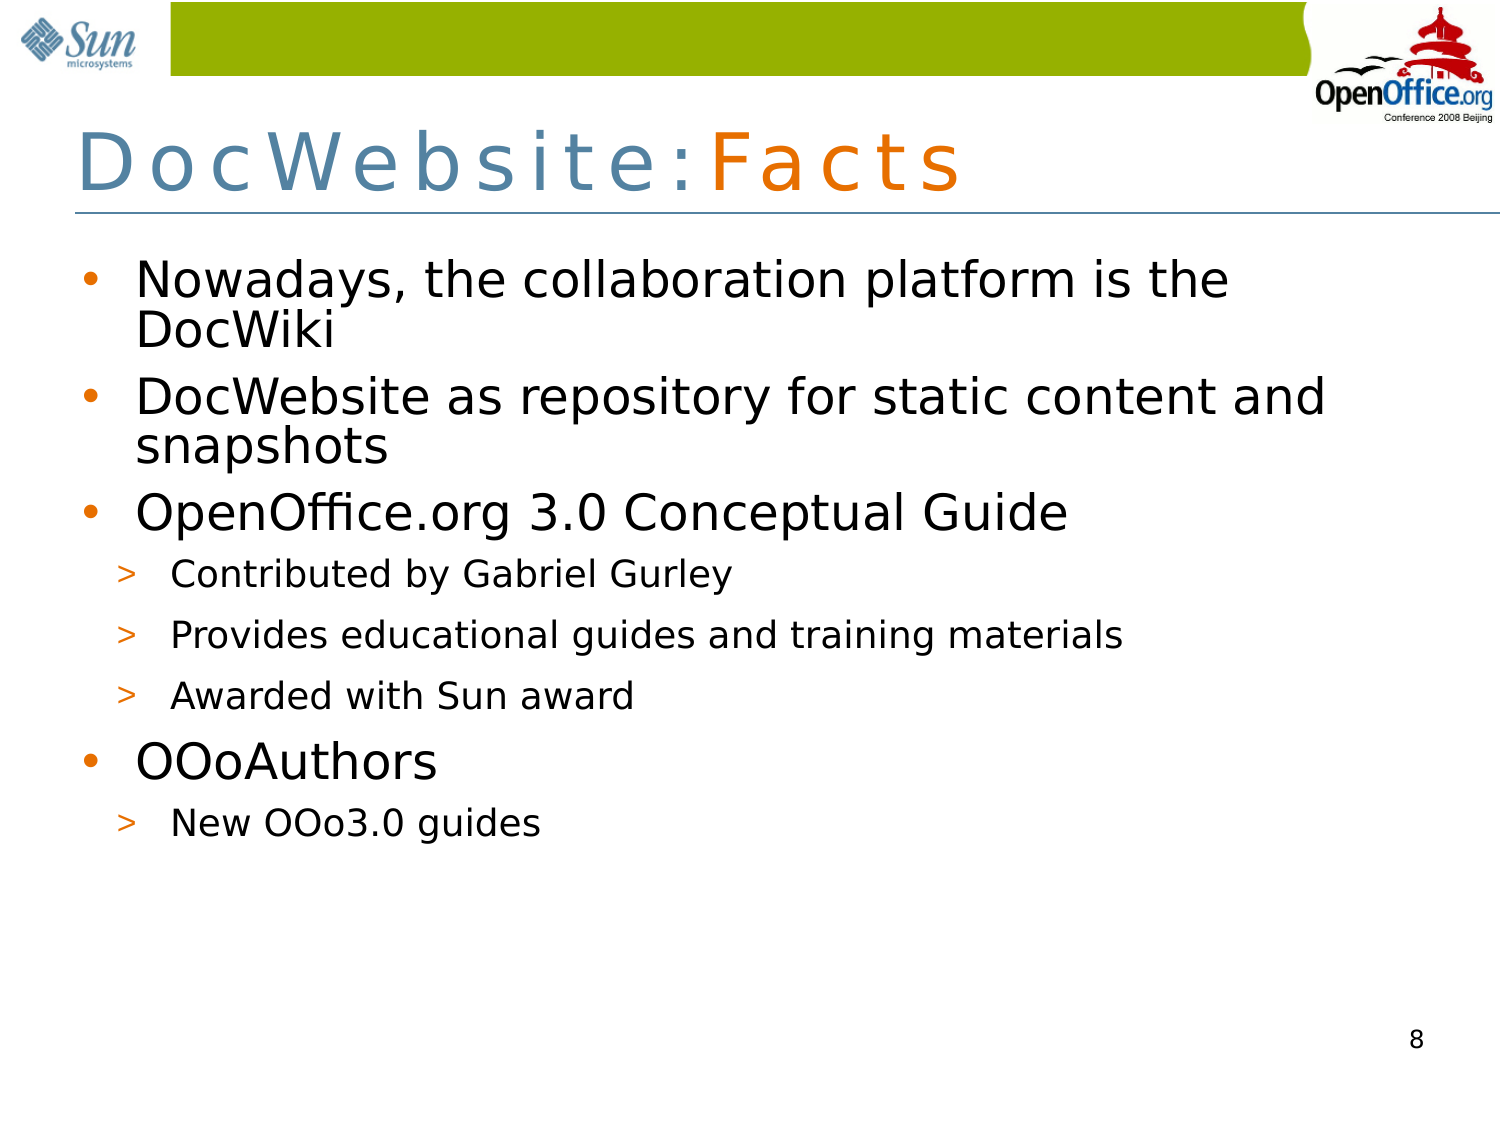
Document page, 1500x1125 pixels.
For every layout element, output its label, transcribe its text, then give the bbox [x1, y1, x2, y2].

list Nowadays, the collaboration platform is the DocWiki DocWebsite as repository for static content and snapshots OpenOffice.org 3.0 Conceptual Guide Contributed by Gabriel Gurley Provides educational guides and training materials Awarded with Sun award OOoAuthors New OOo3.0 guides [64, 258, 1415, 1024]
title DocWebsite:Facts [75, 116, 1437, 210]
picture [156, 2, 1500, 124]
